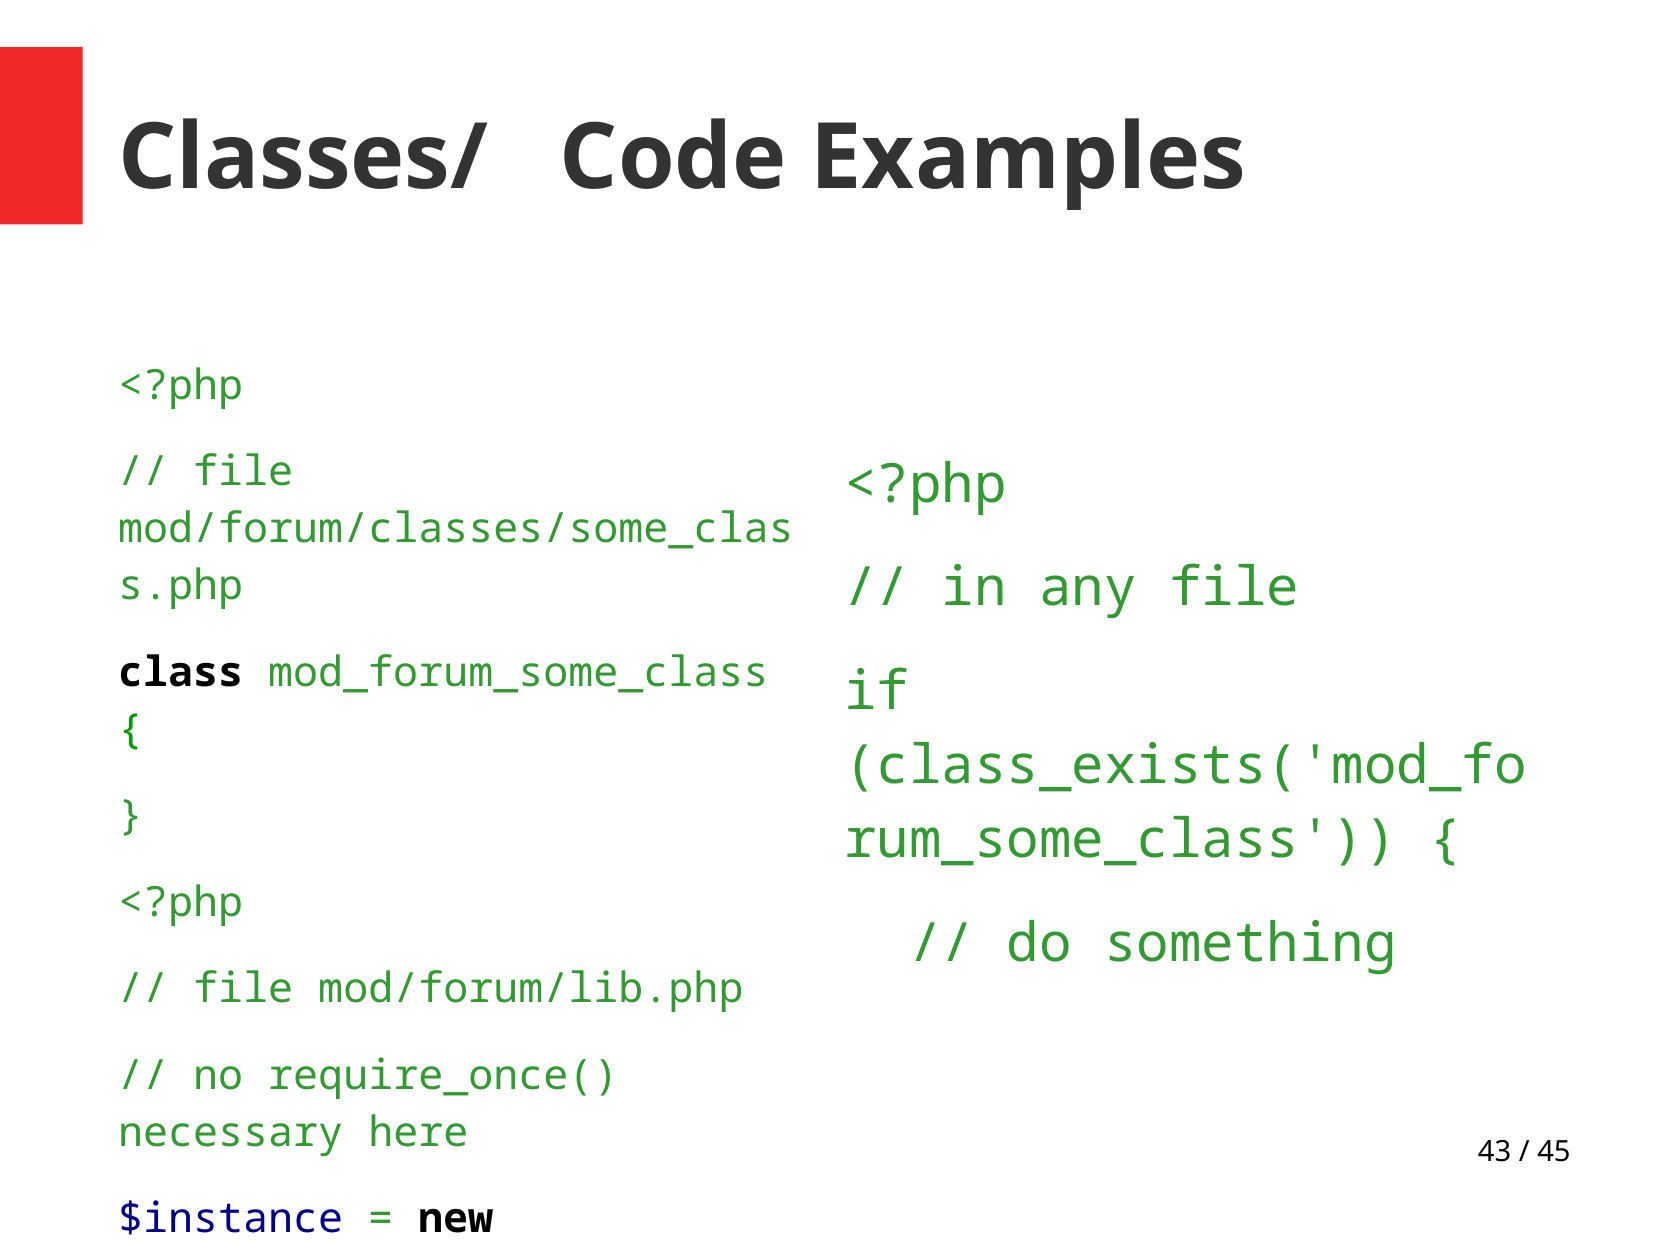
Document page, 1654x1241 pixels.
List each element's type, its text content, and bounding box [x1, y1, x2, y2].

list <?php // in any file if (class_exists('mod_forum_some_class')) { // do something [844, 354, 1536, 1074]
list <?php // file mod/forum/classes/some_class.php class mod_forum_some_class { } <?php // file mod/forum/lib.php // no require_once() necessary here $instance = new mod_forum_some_class(); [118, 354, 810, 1074]
title Classes/ Code Examples [118, 49, 1571, 257]
